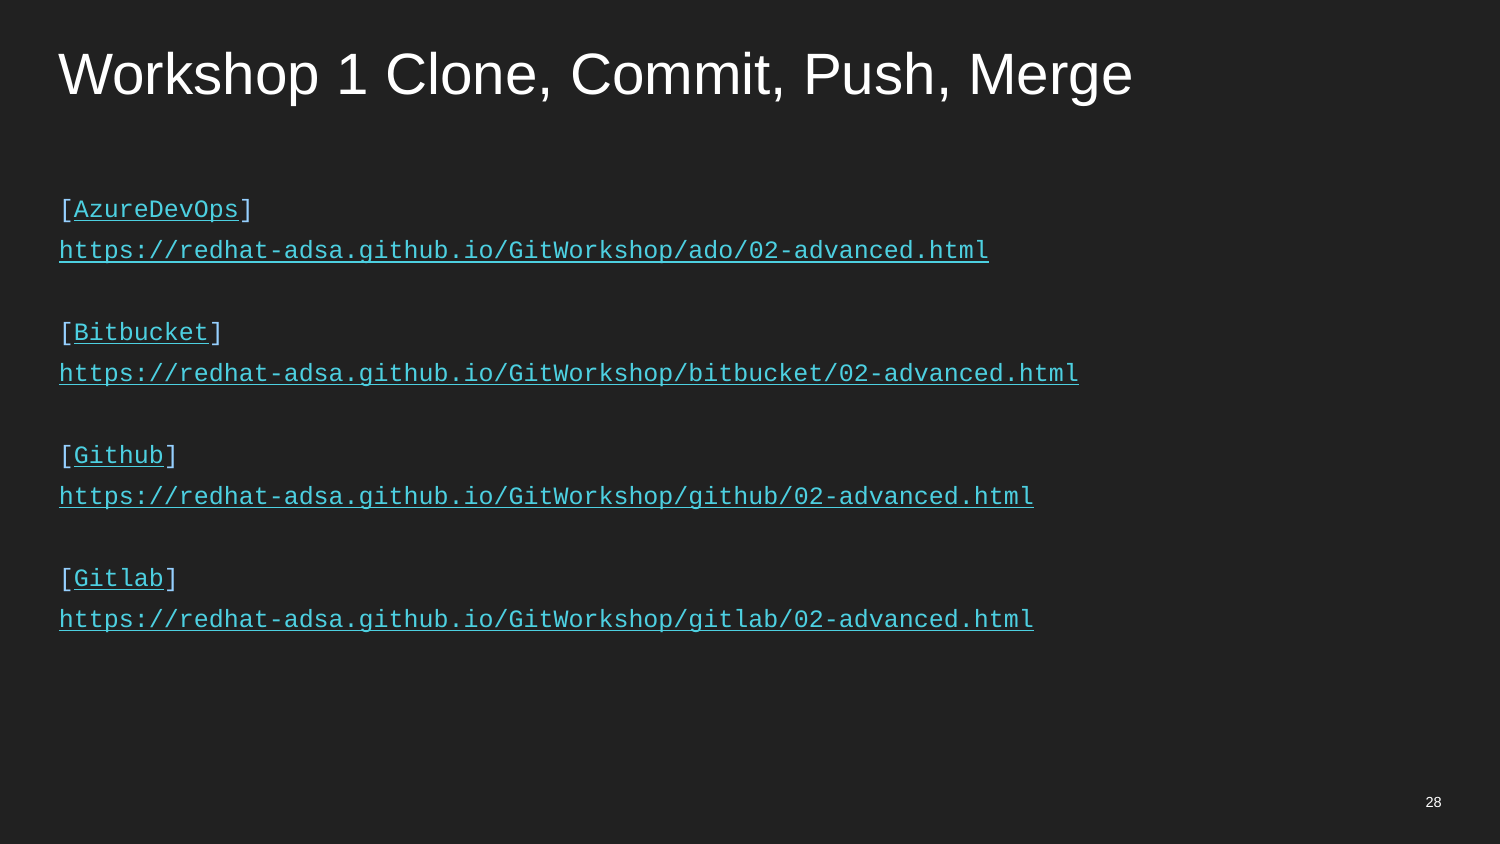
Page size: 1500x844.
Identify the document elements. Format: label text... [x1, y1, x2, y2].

title Workshop 1 Clone, Commit, Push, Merge [58, 36, 1442, 130]
slide_number 1 [1392, 793, 1442, 815]
title [AzureDevOps] https://redhat-adsa.github.io/GitWorkshop/ado/02-advanced.html [Bitbucket] https://redhat-adsa.github.io/GitWorkshop/bitbucket/02-advanced.html [Github] https://redhat-adsa.github.io/GitWorkshop/github/02-advanced.html [Gitlab] https://redhat-adsa.github.io/GitWorkshop/gitlab/02-advanced.html [59, 140, 1442, 704]
